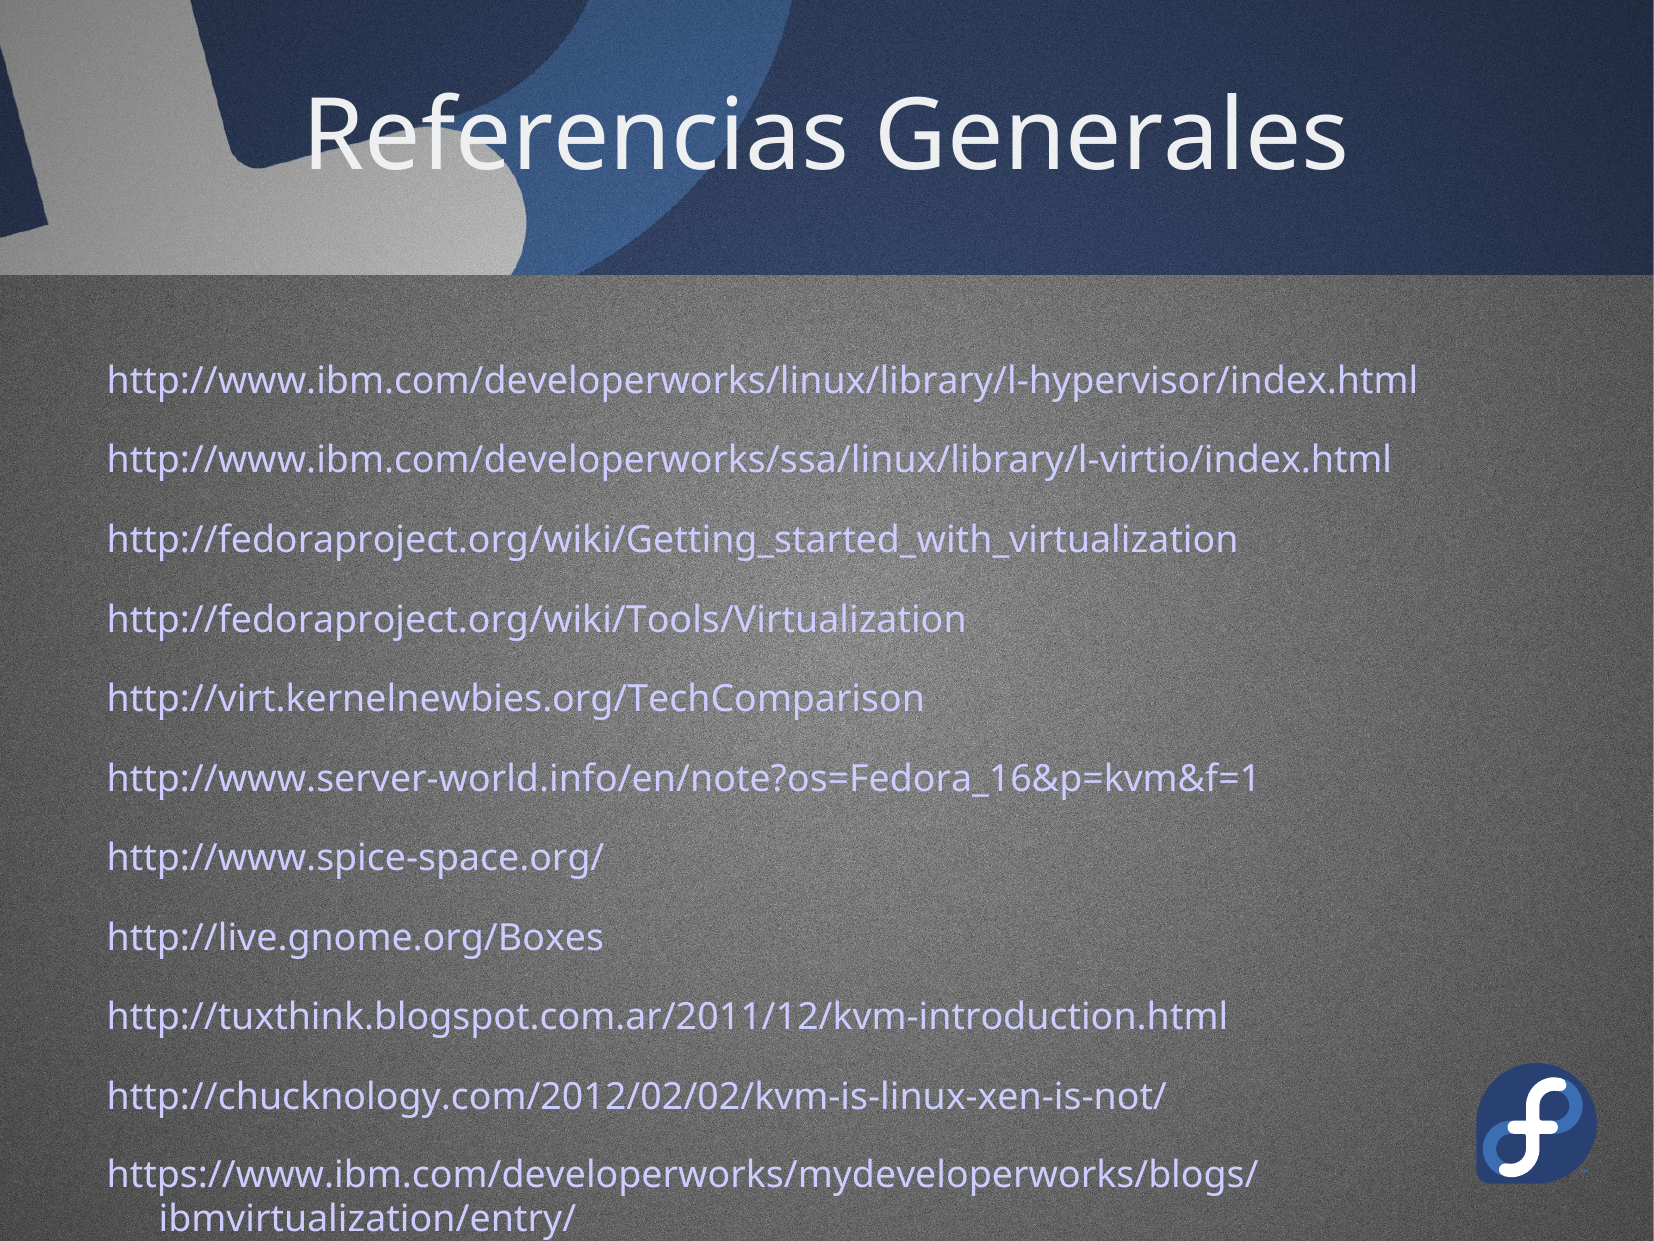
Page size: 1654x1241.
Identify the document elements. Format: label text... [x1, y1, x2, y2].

text_box http://www.ibm.com/developerworks/linux/library/l-hypervisor/index.html http://www.ibm.com/developerworks/ssa/linux/library/l-virtio/index.html http://fedoraproject.org/wiki/Getting_started_with_virtualization http://fedoraproject.org/wiki/Tools/Virtualization http://virt.kernelnewbies.org/TechComparison http://www.server-world.info/en/note?os=Fedora_16&p=kvm&f=1 http://www.spice-space.org/ http://live.gnome.org/Boxes http://tuxthink.blogspot.com.ar/2011/12/kvm-introduction.html http://chucknology.com/2012/02/02/kvm-is-linux-xen-is-not/ https://www.ibm.com/developerworks/mydeveloperworks/blogs/ibmvirtualization/entry/kvm_architecture_the_key_components_of_open_virtualization_with_kvm2?lang=en [88, 354, 1565, 1064]
text_box Referencias Generales [88, 29, 1565, 237]
picture [0, 0, 1654, 1241]
